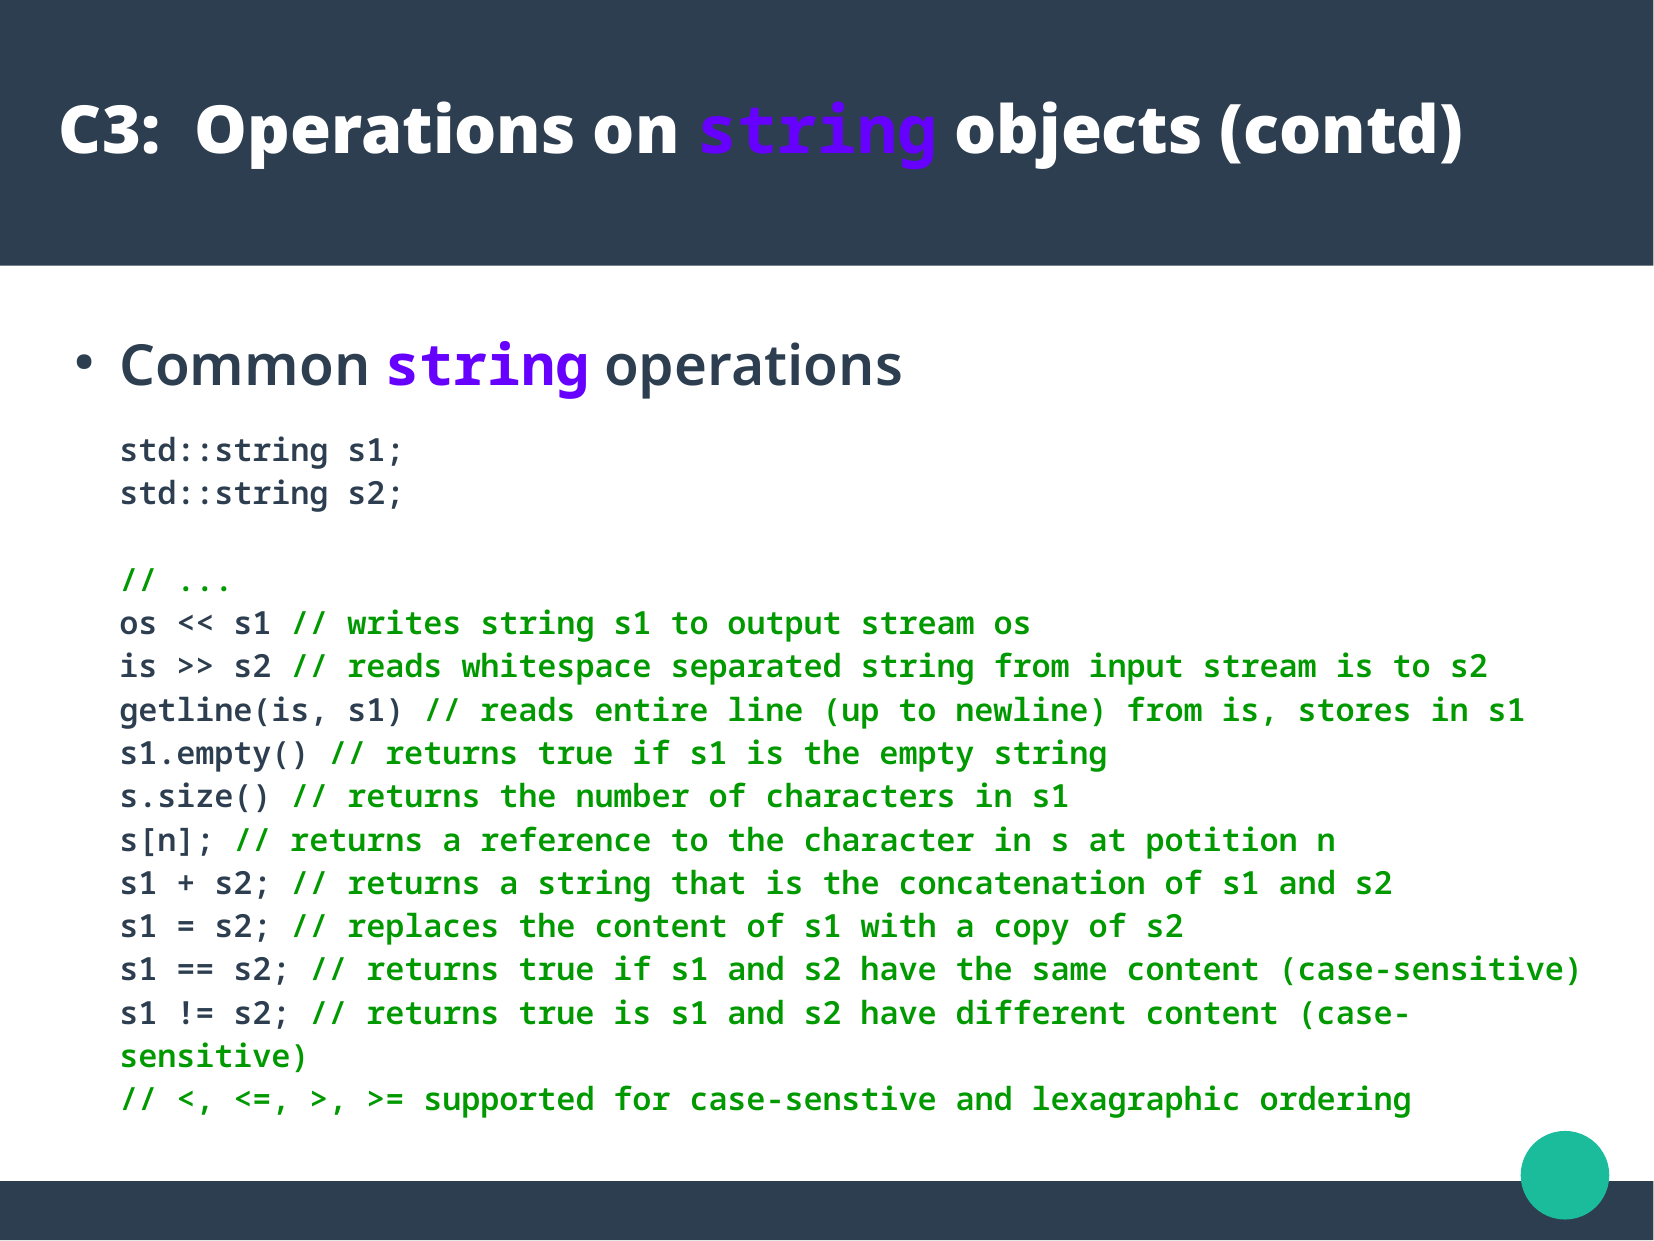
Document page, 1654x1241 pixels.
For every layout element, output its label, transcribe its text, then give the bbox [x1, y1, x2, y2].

list Common string operations std::string s1; std::string s2; // ... os << s1 // writes string s1 to output stream os is >> s2 // reads whitespace separated string from input stream is to s2 getline(is, s1) // reads entire line (up to newline) from is, stores in s1 s1.empty() // returns true if s1 is the empty string s.size() // returns the number of characters in s1 s[n]; // returns a reference to the character in s at potition n s1 + s2; // returns a string that is the concatenation of s1 and s2 s1 = s2; // replaces the content of s1 with a copy of s2 s1 == s2; // returns true if s1 and s2 have the same content (case-sensitive) s1 != s2; // returns true is s1 and s2 have different content (case-sensitive) // <, <=, >, >= supported for case-senstive and lexagraphic ordering [59, 324, 1595, 1152]
title C3: Operations on string objects (contd) [59, 49, 1595, 207]
